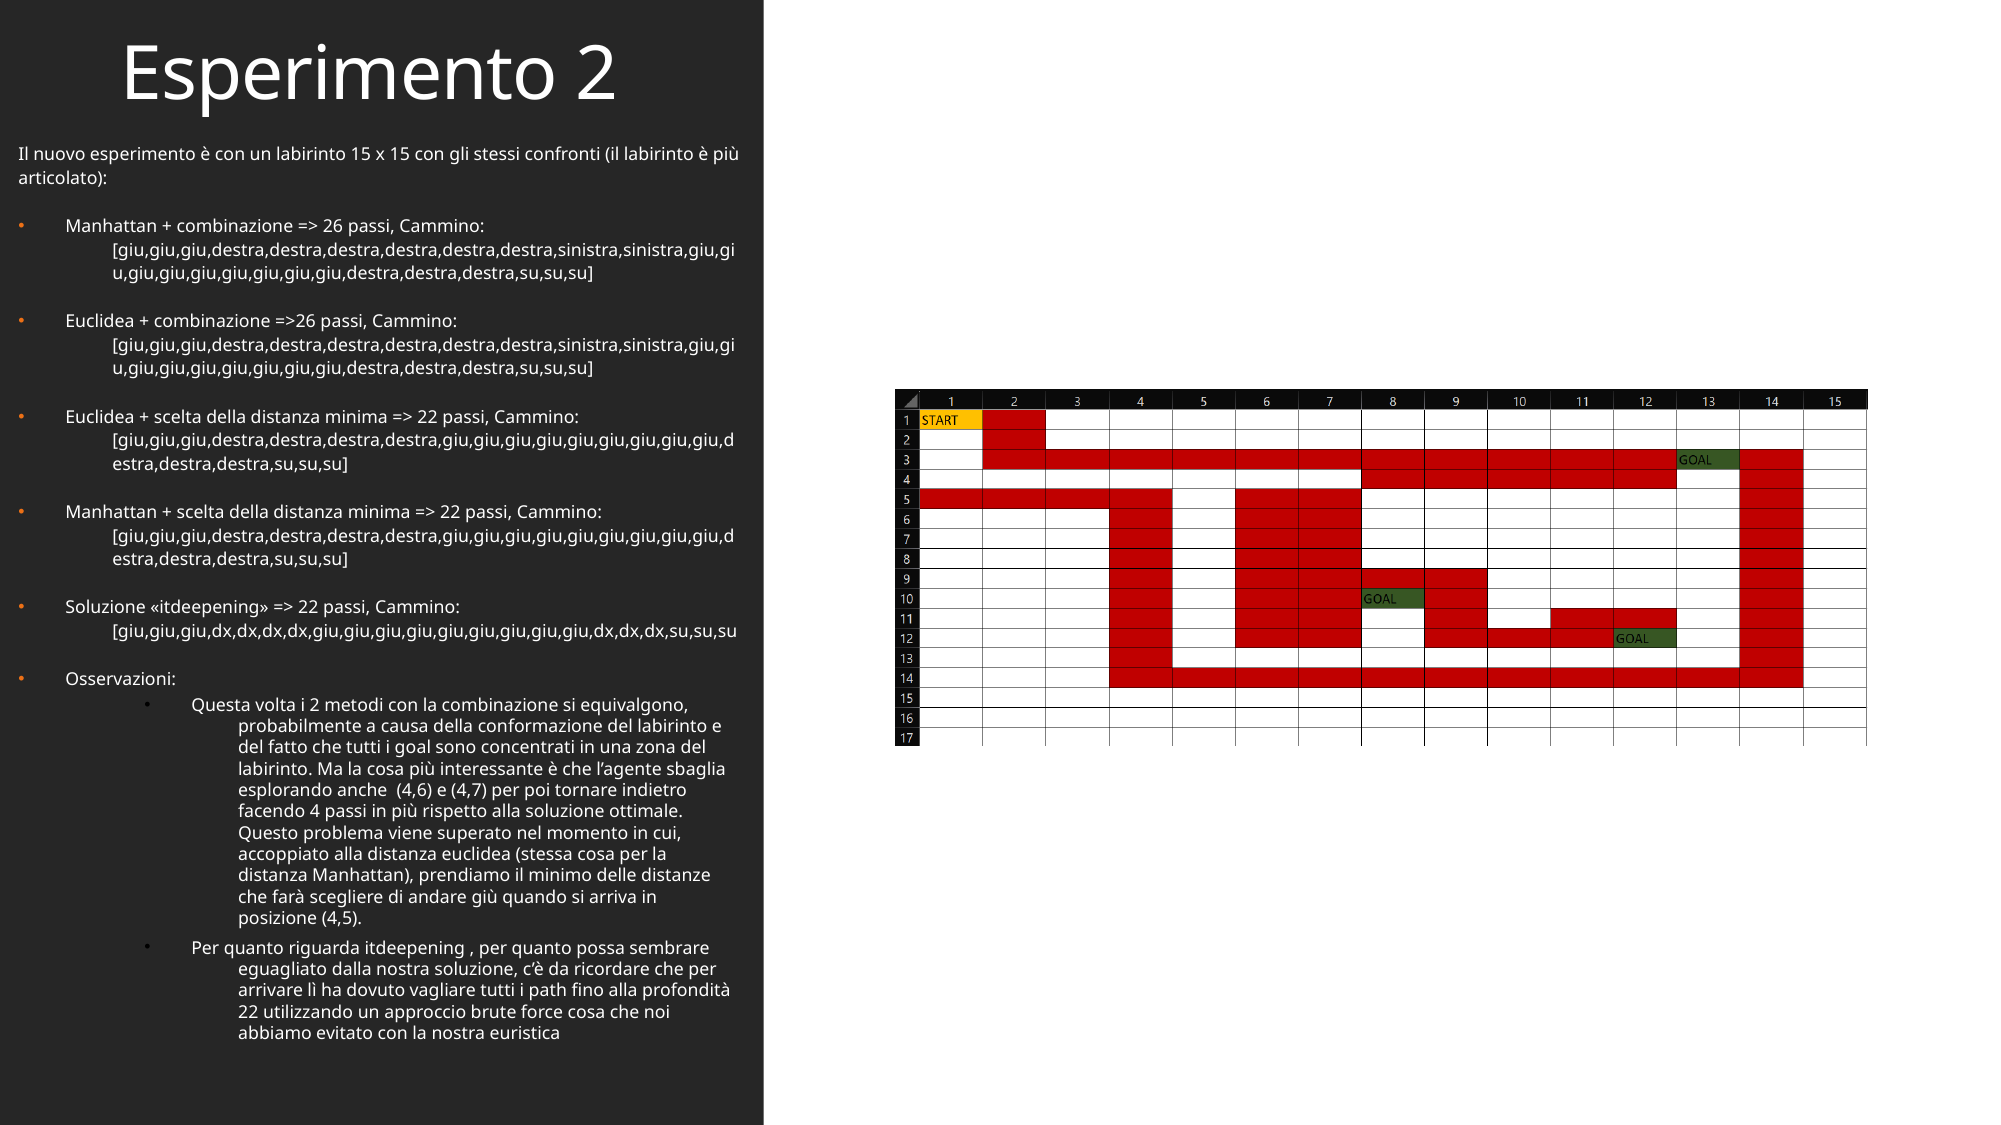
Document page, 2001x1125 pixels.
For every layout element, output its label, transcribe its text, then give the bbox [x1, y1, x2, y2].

list Il nuovo esperimento è con un labirinto 15 x 15 con gli stessi confronti (il labirinto è più articolato): Manhattan + combinazione => 26 passi, Cammino: [giu,giu,giu,destra,destra,destra,destra,destra,destra,sinistra,sinistra,giu,giu,giu,giu,giu,giu,giu,giu,giu,destra,destra,destra,su,su,su] Euclidea + combinazione =>26 passi, Cammino: [giu,giu,giu,destra,destra,destra,destra,destra,destra,sinistra,sinistra,giu,giu,giu,giu,giu,giu,giu,giu,giu,destra,destra,destra,su,su,su] Euclidea + scelta della distanza minima => 22 passi, Cammino: [giu,giu,giu,destra,destra,destra,destra,giu,giu,giu,giu,giu,giu,giu,giu,giu,destra,destra,destra,su,su,su] Manhattan + scelta della distanza minima => 22 passi, Cammino: [giu,giu,giu,destra,destra,destra,destra,giu,giu,giu,giu,giu,giu,giu,giu,giu,destra,destra,destra,su,su,su] Soluzione «itdeepening» => 22 passi, Cammino:[giu,giu,giu,dx,dx,dx,dx,giu,giu,giu,giu,giu,giu,giu,giu,giu,dx,dx,dx,su,su,su Osservazioni: Questa volta i 2 metodi con la combinazione si equivalgono, probabilmente a causa della conformazione del labirinto e del fatto che tutti i goal sono concentrati in una zona del labirinto. Ma la cosa più interessante è che l’agente sbaglia esplorando anche (4,6) e (4,7) per poi tornare indietro facendo 4 passi in più rispetto alla soluzione ottimale. Questo problema viene superato nel momento in cui, accoppiato alla distanza euclidea (stessa cosa per la distanza Manhattan), prendiamo il minimo delle distanze che farà scegliere di andare giù quando si arriva in posizione (4,5). Per quanto riguarda itdeepening , per quanto possa sembrare eguagliato dalla nostra soluzione, c’è da ricordare che per arrivare lì ha dovuto vagliare tutti i path fino alla profondità 22 utilizzando un approccio brute force cosa che noi abbiamo evitato con la nostra euristica [18, 133, 741, 1100]
title Esperimento 2 [105, 25, 683, 124]
picture [895, 389, 1868, 746]
